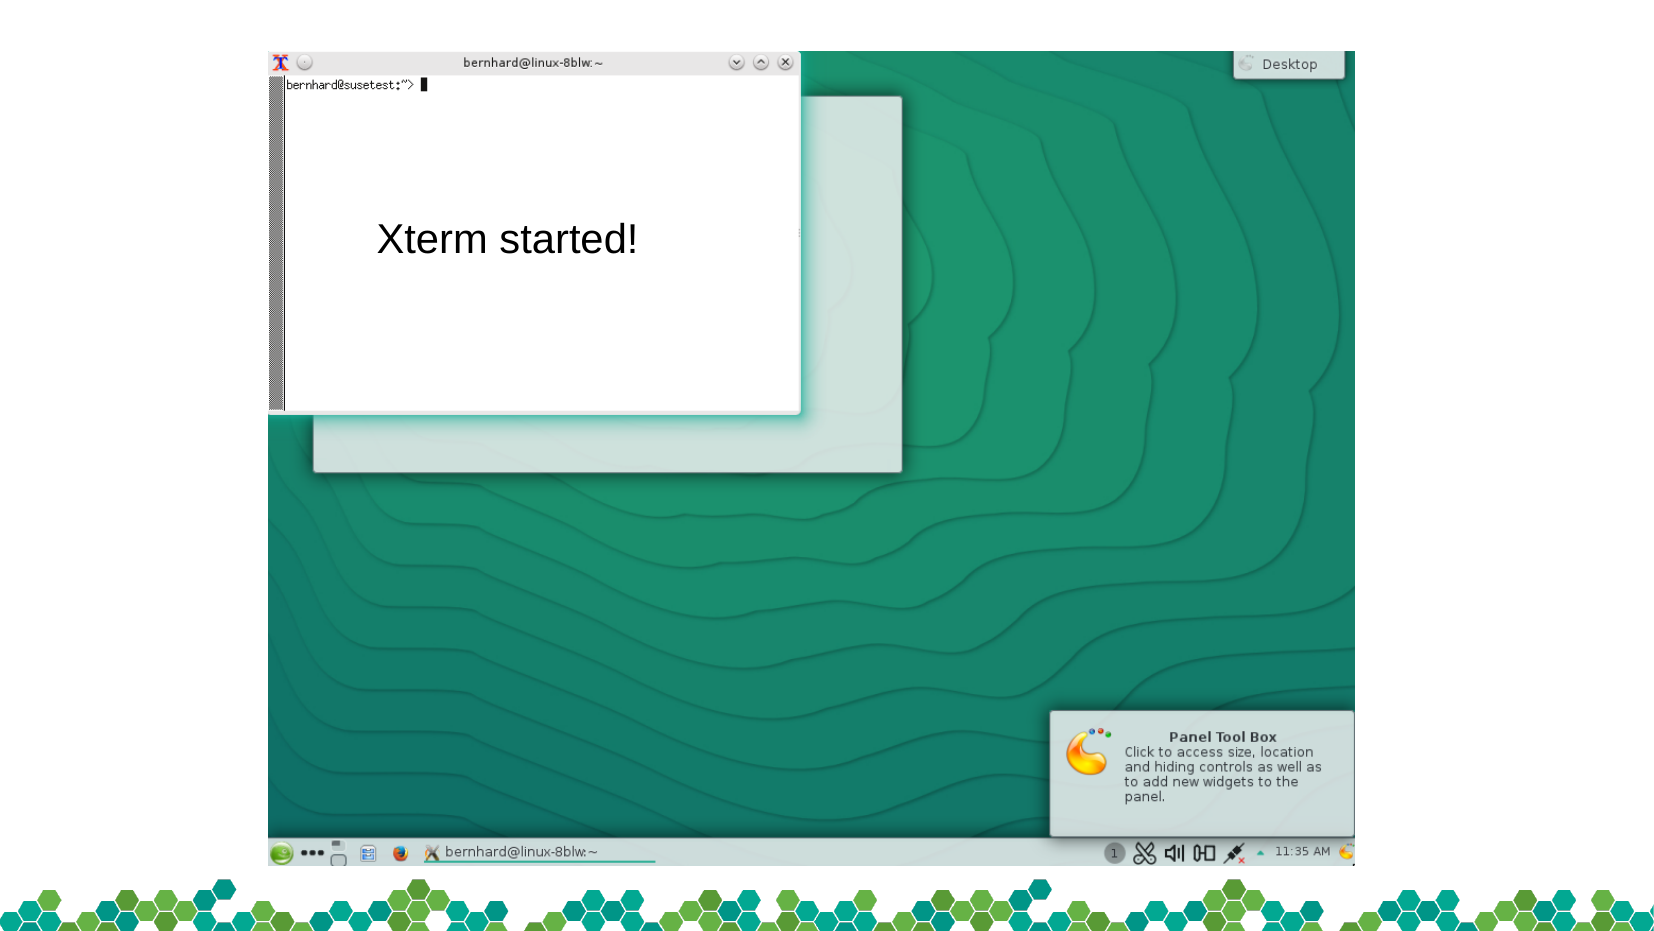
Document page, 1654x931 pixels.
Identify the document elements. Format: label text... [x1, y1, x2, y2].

picture [0, 871, 1654, 931]
text_box Xterm started! [361, 208, 654, 270]
picture [268, 51, 1355, 866]
